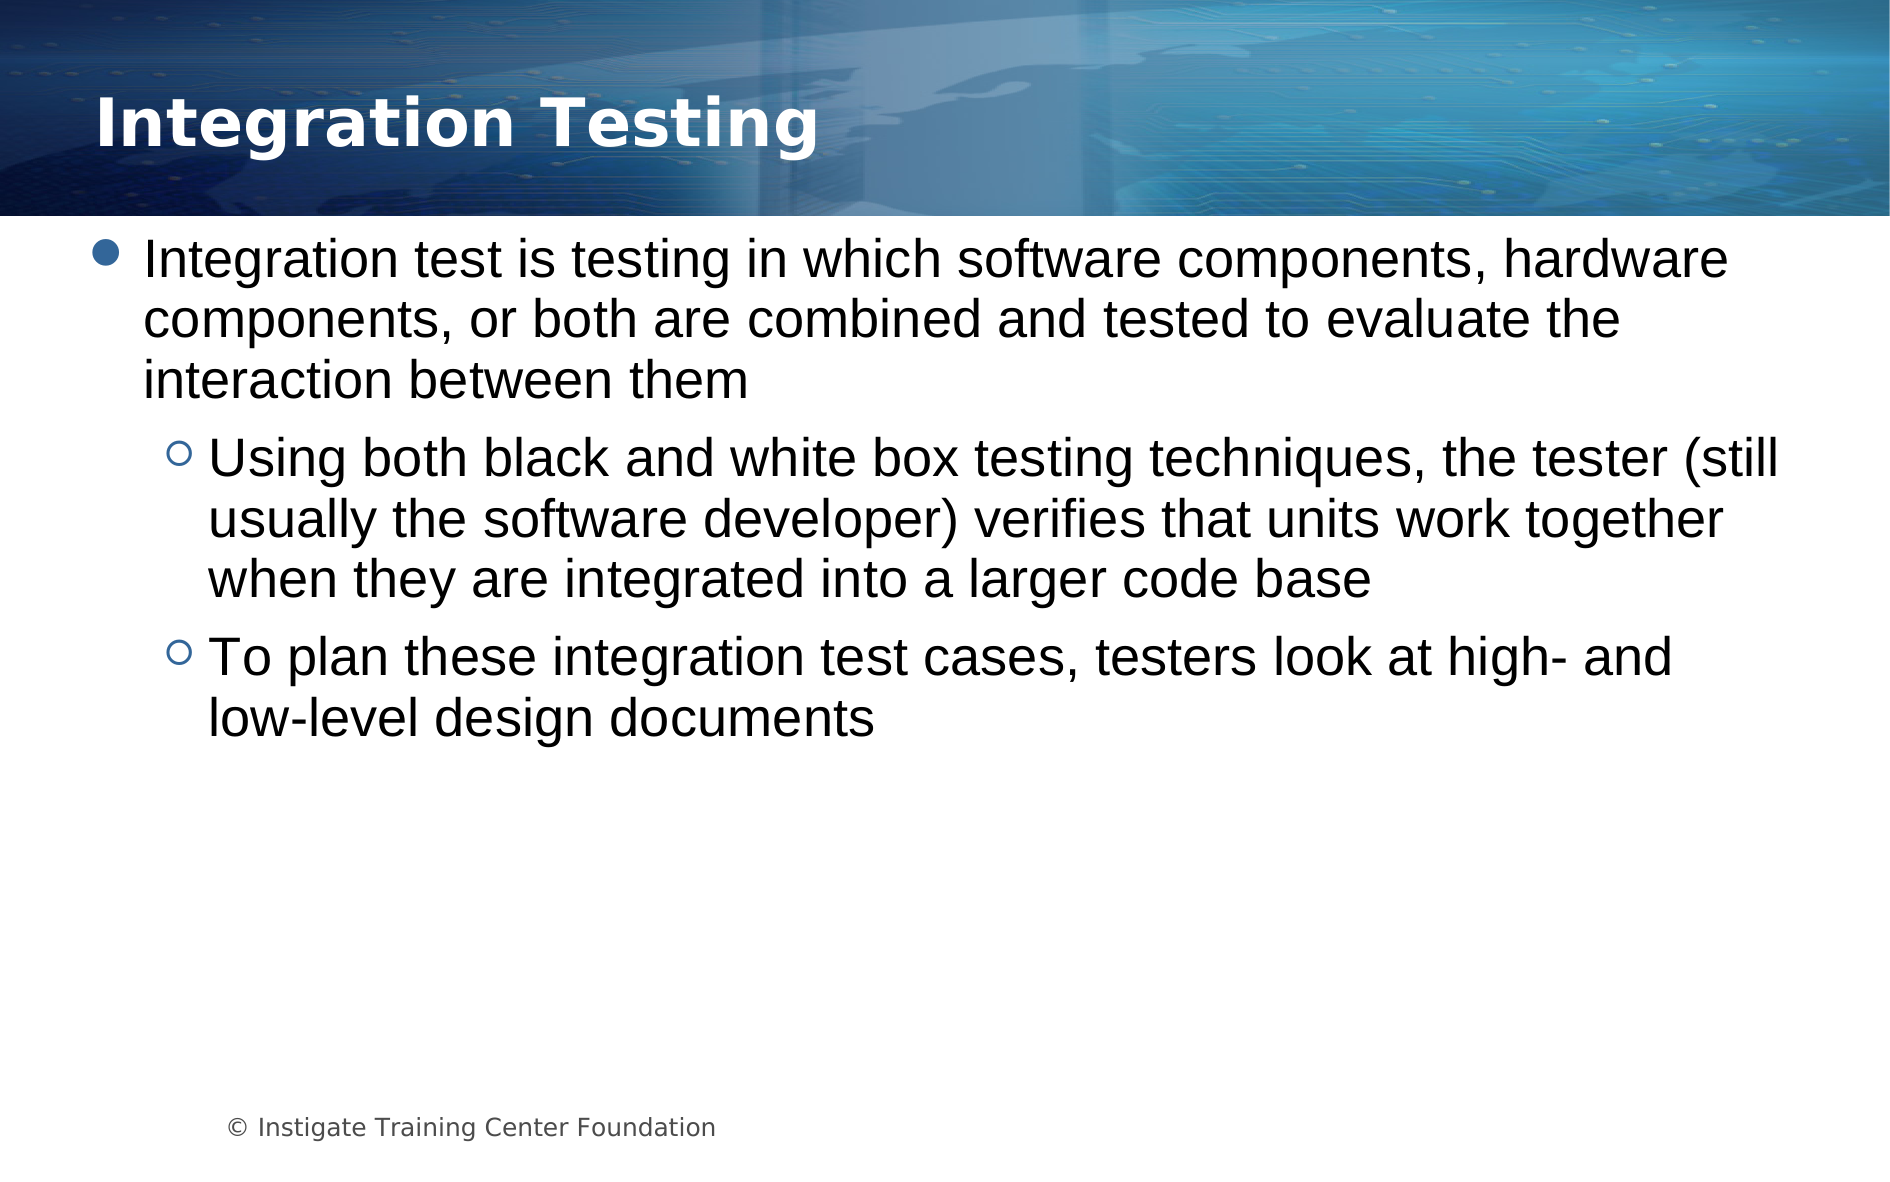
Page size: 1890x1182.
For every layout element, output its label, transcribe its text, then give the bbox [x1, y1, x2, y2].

list Integration test is testing in which software components, hardware components, or both are combined and tested to evaluate the interaction between them Using both black and white box testing techniques, the tester (still usually the software developer) verifies that units work together when they are integrated into a larger code base To plan these integration test cases, testers look at high- and low-level design documents [88, 228, 1788, 914]
picture [0, 0, 1890, 216]
title Integration Testing [94, 47, 1793, 217]
